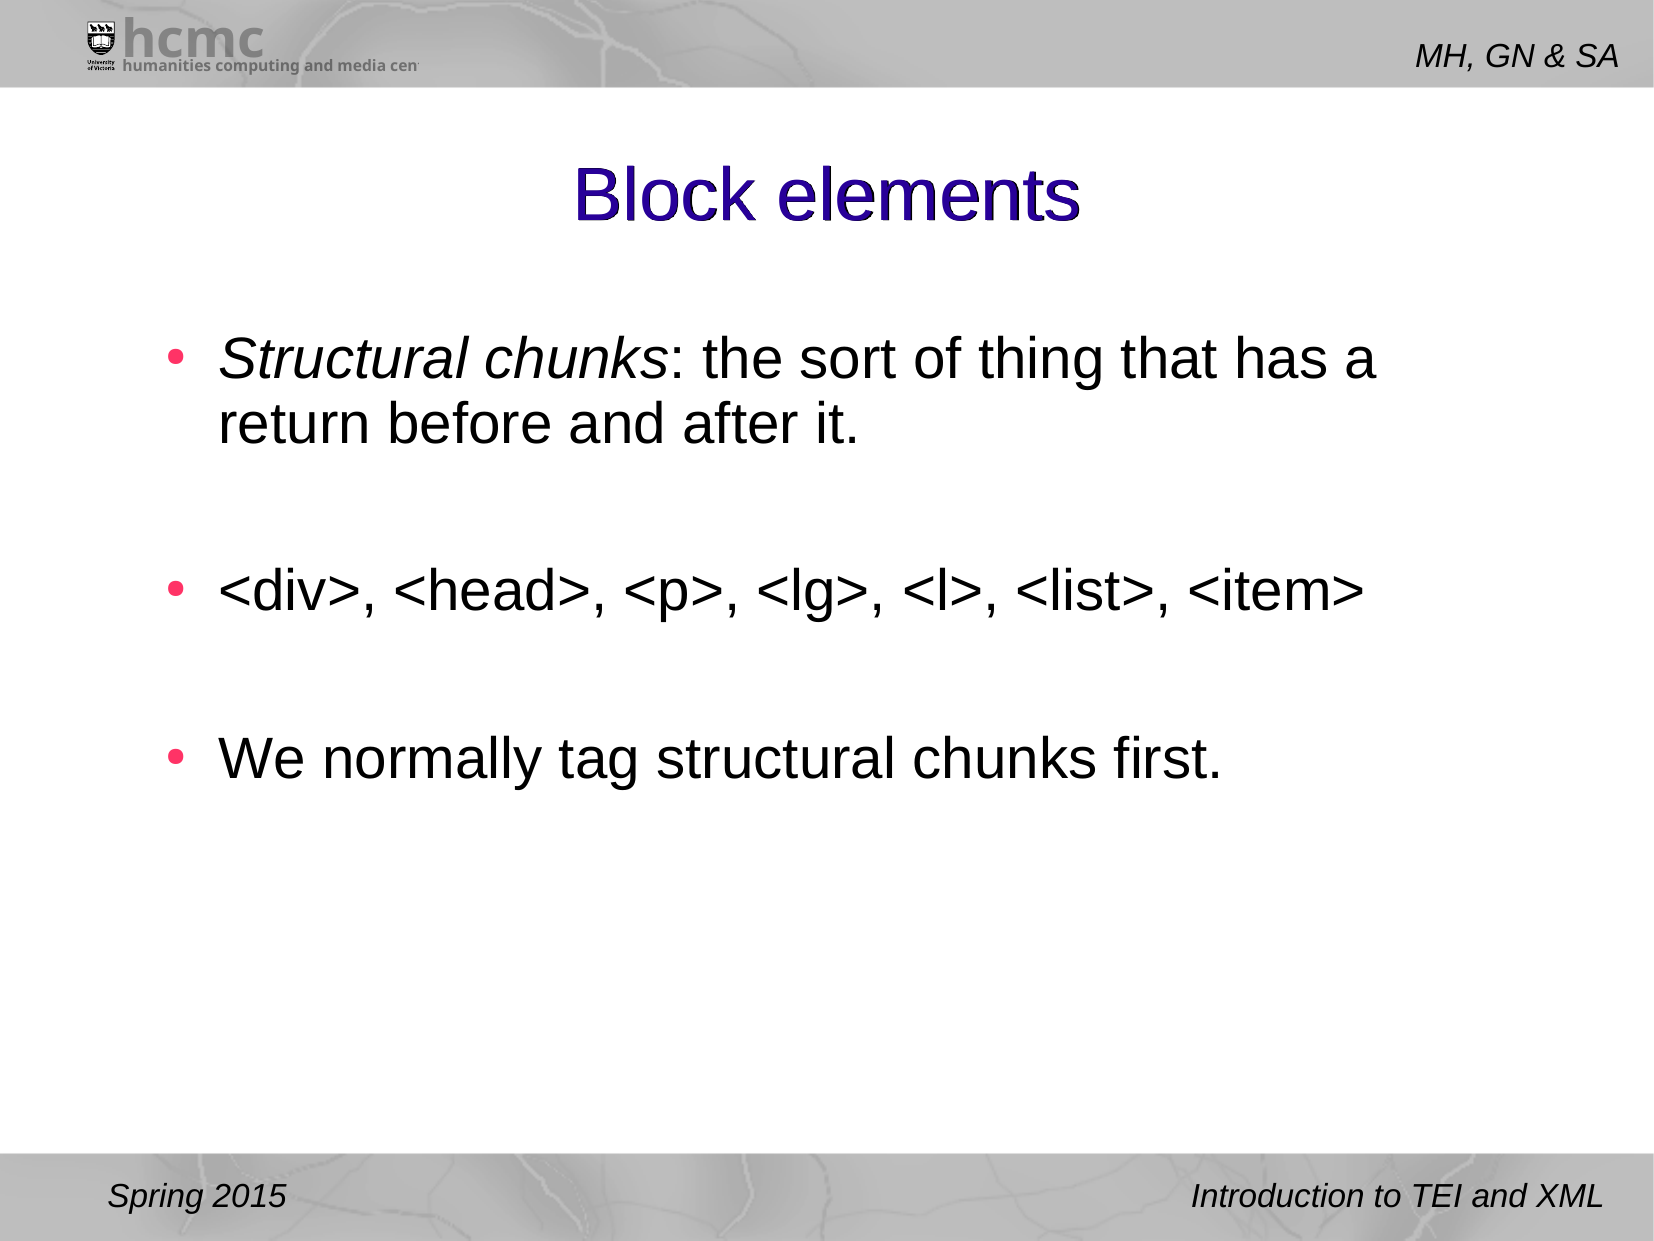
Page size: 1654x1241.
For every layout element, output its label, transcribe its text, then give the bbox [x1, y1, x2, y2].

picture [0, 0, 1654, 1241]
list Structural chunks: the sort of thing that has a return before and after it. <div>, <head>, <p>, <lg>, <l>, <list>, <item> We normally tag structural chunks first. [147, 325, 1506, 1045]
title Block elements [118, 90, 1536, 298]
